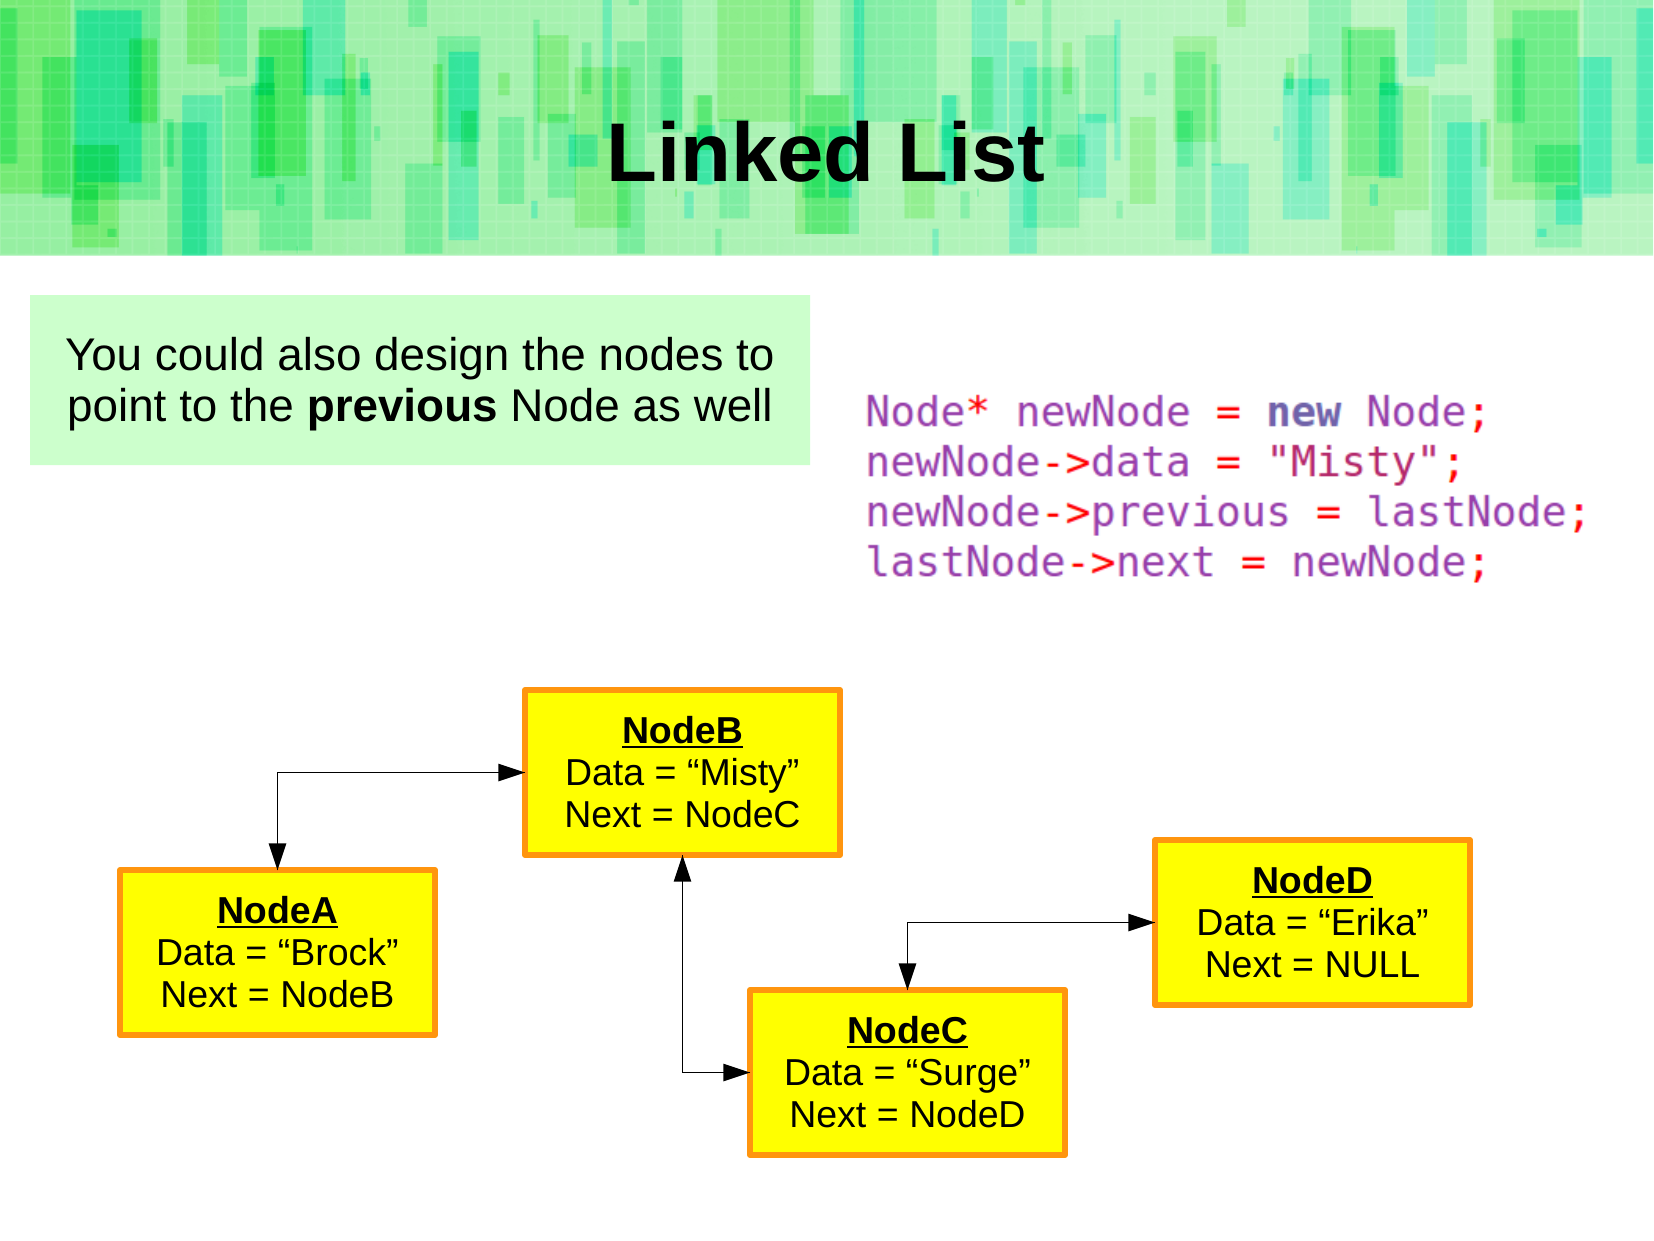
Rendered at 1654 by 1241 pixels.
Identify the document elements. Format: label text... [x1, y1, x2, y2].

text_box NodeB Data = “Misty” Next = NodeC [525, 690, 841, 856]
text_box NodeD Data = “Erika” Next = NULL [1155, 840, 1471, 1006]
text_box You could also design the nodes to point to the previous Node as well [30, 295, 811, 466]
title Linked List [82, 49, 1571, 257]
text_box NodeC Data = “Surge” Next = NodeD [750, 990, 1066, 1156]
text_box NodeA Data = “Brock” Next = NodeB [120, 870, 436, 1036]
picture [0, 0, 1654, 1241]
